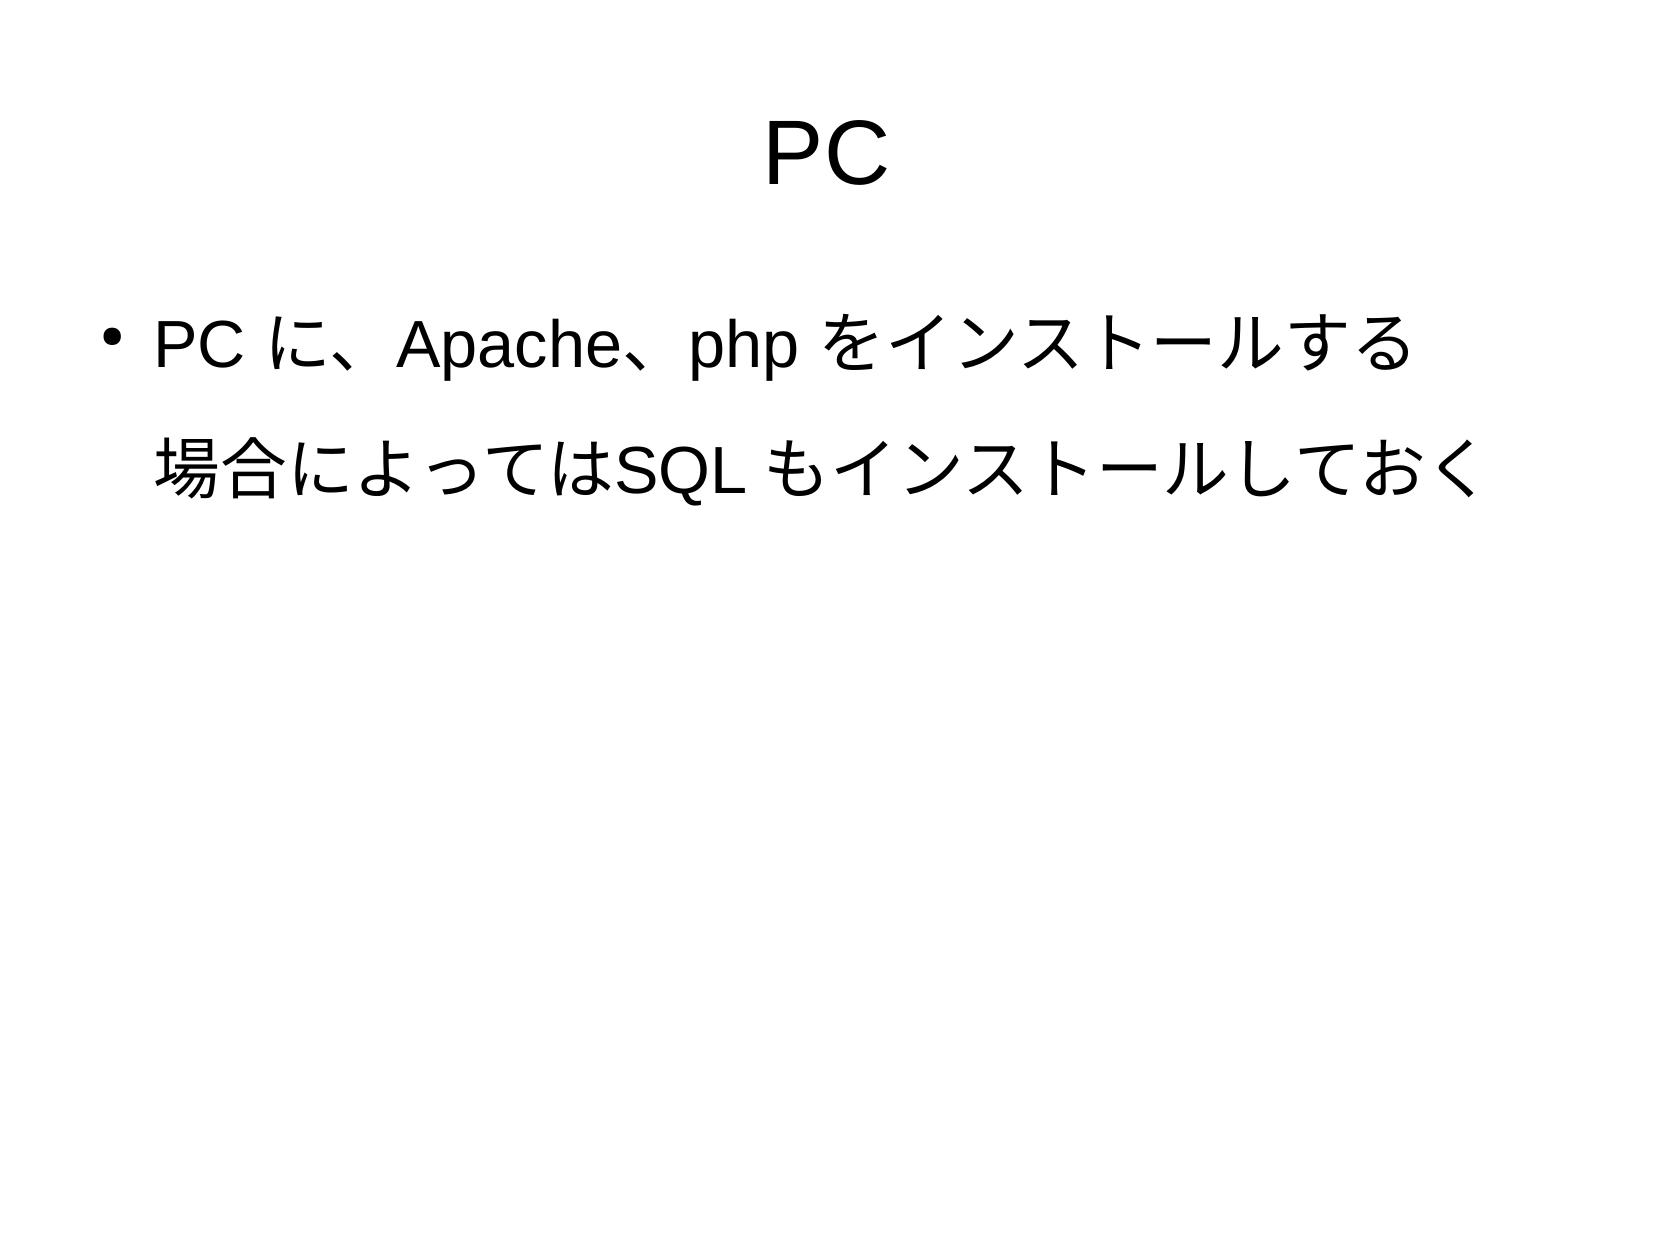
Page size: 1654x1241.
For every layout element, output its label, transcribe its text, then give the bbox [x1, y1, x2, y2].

title PC [82, 49, 1571, 257]
list PC に、Apache、php をインストールする 場合によってはSQL もインストールしておく [82, 290, 1571, 1010]
